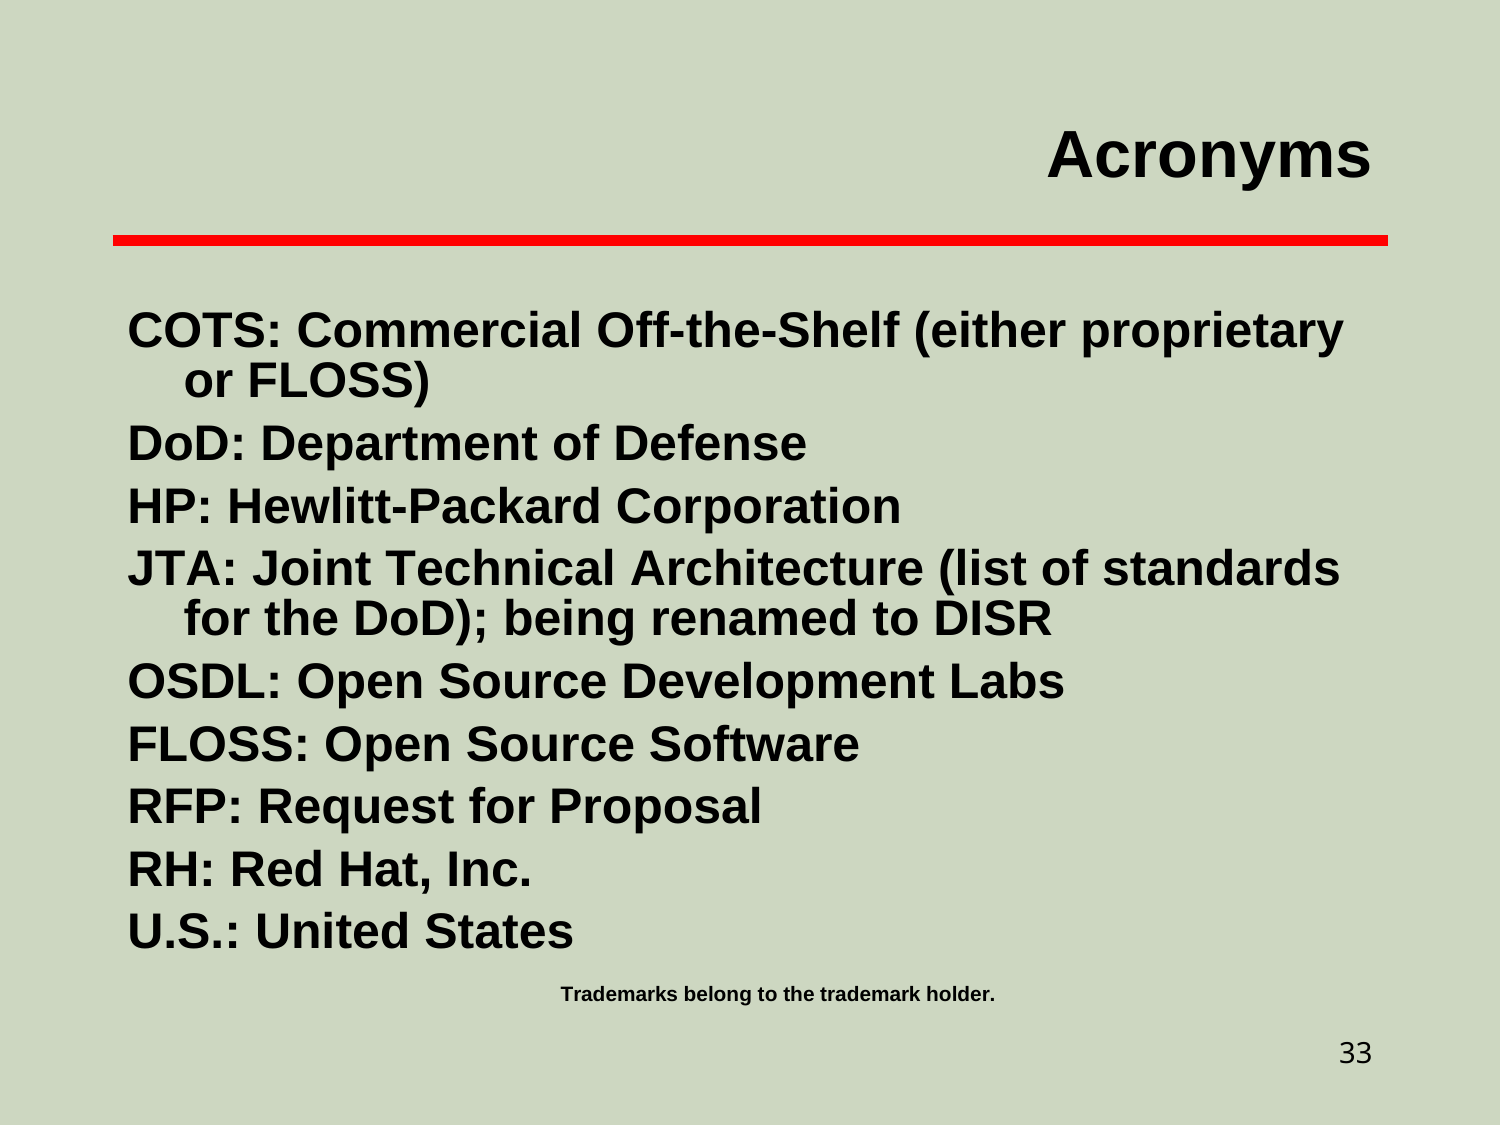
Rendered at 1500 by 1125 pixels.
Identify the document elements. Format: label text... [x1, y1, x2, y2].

title Acronyms [337, 85, 1388, 224]
list COTS: Commercial Off-the-Shelf (either proprietary or FLOSS) DoD: Department of Defense HP: Hewlitt-Packard Corporation JTA: Joint Technical Architecture (list of standards for the DoD); being renamed to DISR OSDL: Open Source Development Labs FLOSS: Open Source Software RFP: Request for Proposal RH: Red Hat, Inc. U.S.: United States Trademarks belong to the trademark holder. [112, 299, 1388, 1020]
